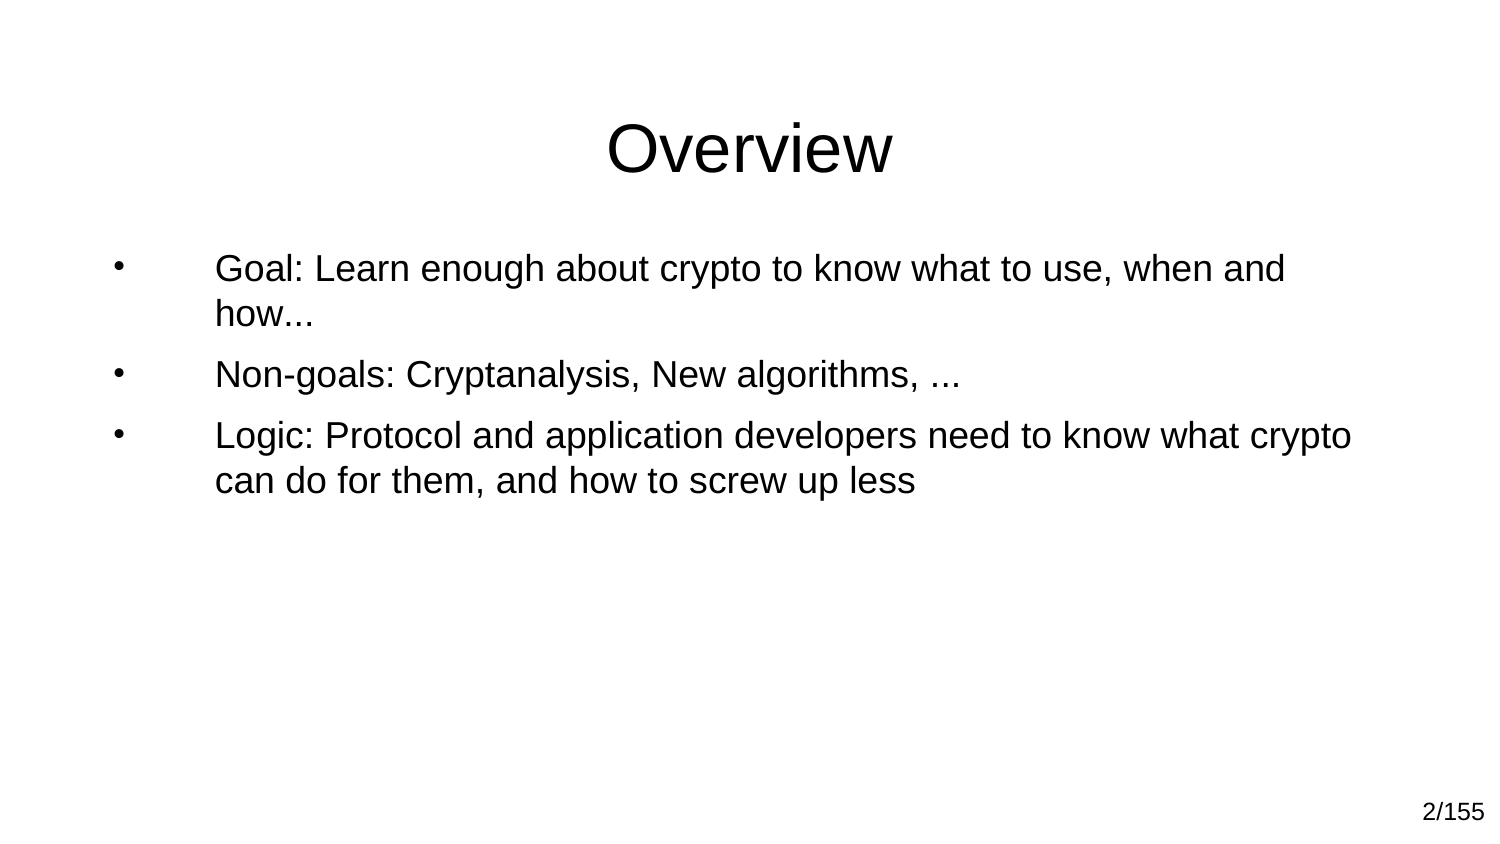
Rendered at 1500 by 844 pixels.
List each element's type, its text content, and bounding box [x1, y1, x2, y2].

list Goal: Learn enough about crypto to know what to use, when and how... Non-goals: Cryptanalysis, New algorithms, ... Logic: Protocol and application developers need to know what crypto can do for them, and how to screw up less [112, 243, 1387, 768]
title Overview [112, 74, 1387, 216]
